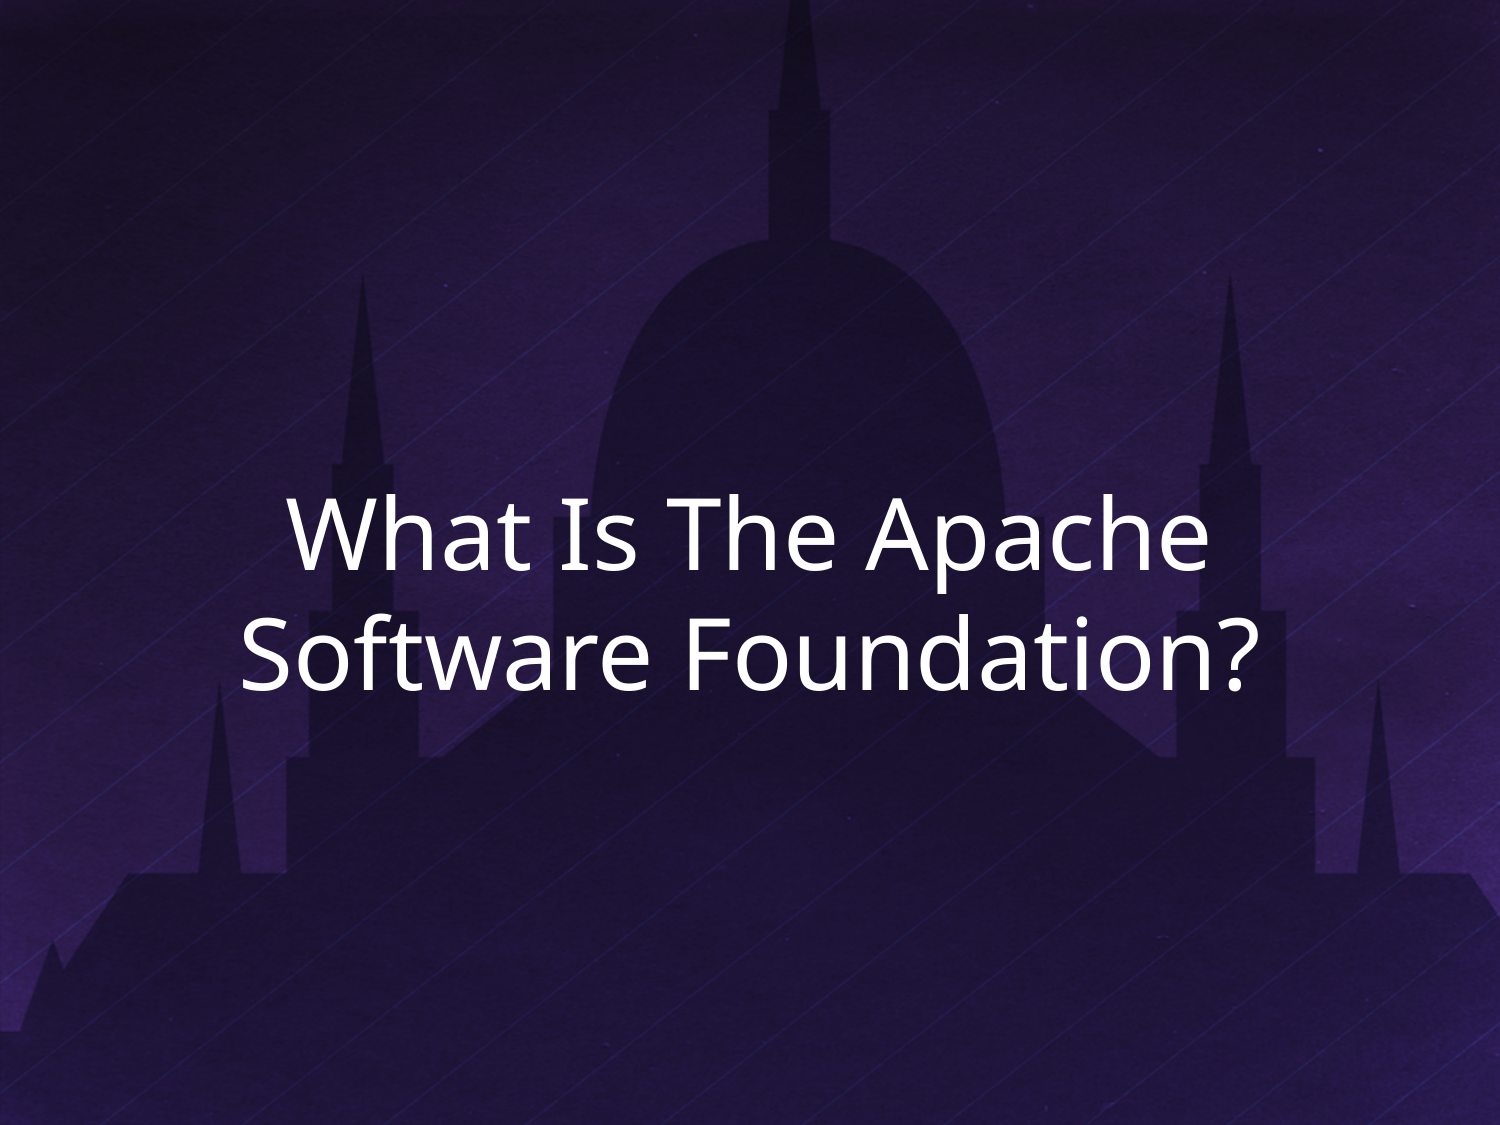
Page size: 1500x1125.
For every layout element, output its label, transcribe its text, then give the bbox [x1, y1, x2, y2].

title What Is The Apache Software Foundation? [112, 470, 1388, 712]
picture [0, 0, 1500, 1125]
